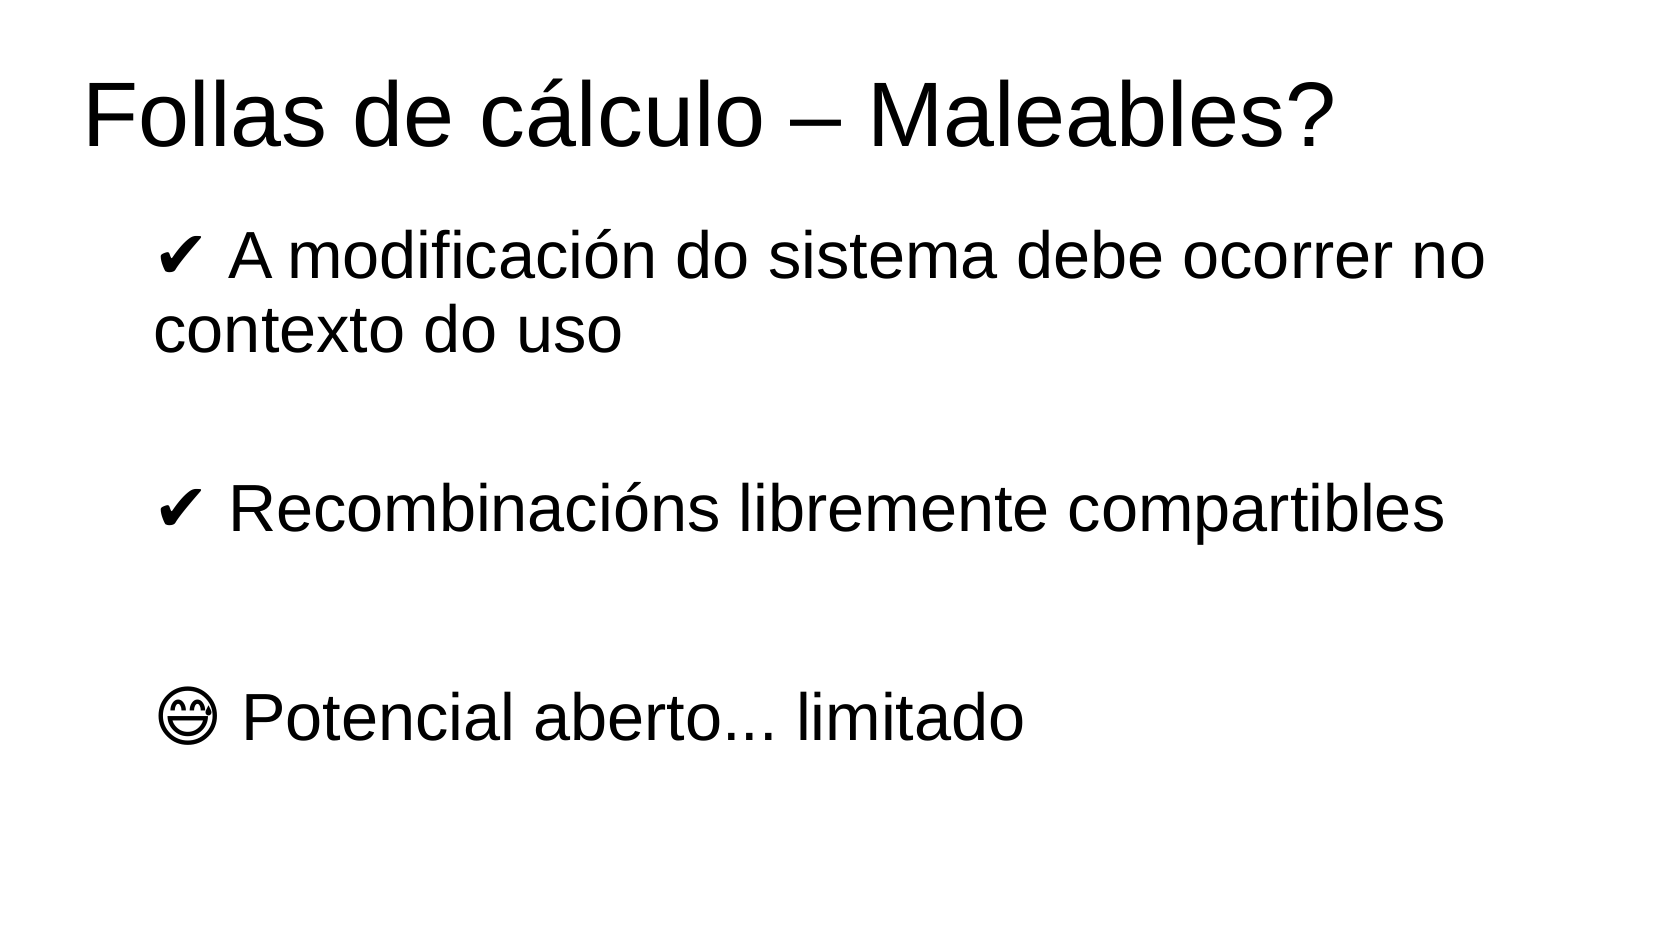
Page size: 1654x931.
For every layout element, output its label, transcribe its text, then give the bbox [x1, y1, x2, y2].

title Follas de cálculo – Maleables? [82, 37, 1571, 193]
list ✔ A modificación do sistema debe ocorrer no contexto do uso ✔ Recombinacións libremente compartibles 😅 Potencial aberto... limitado [82, 217, 1571, 758]
